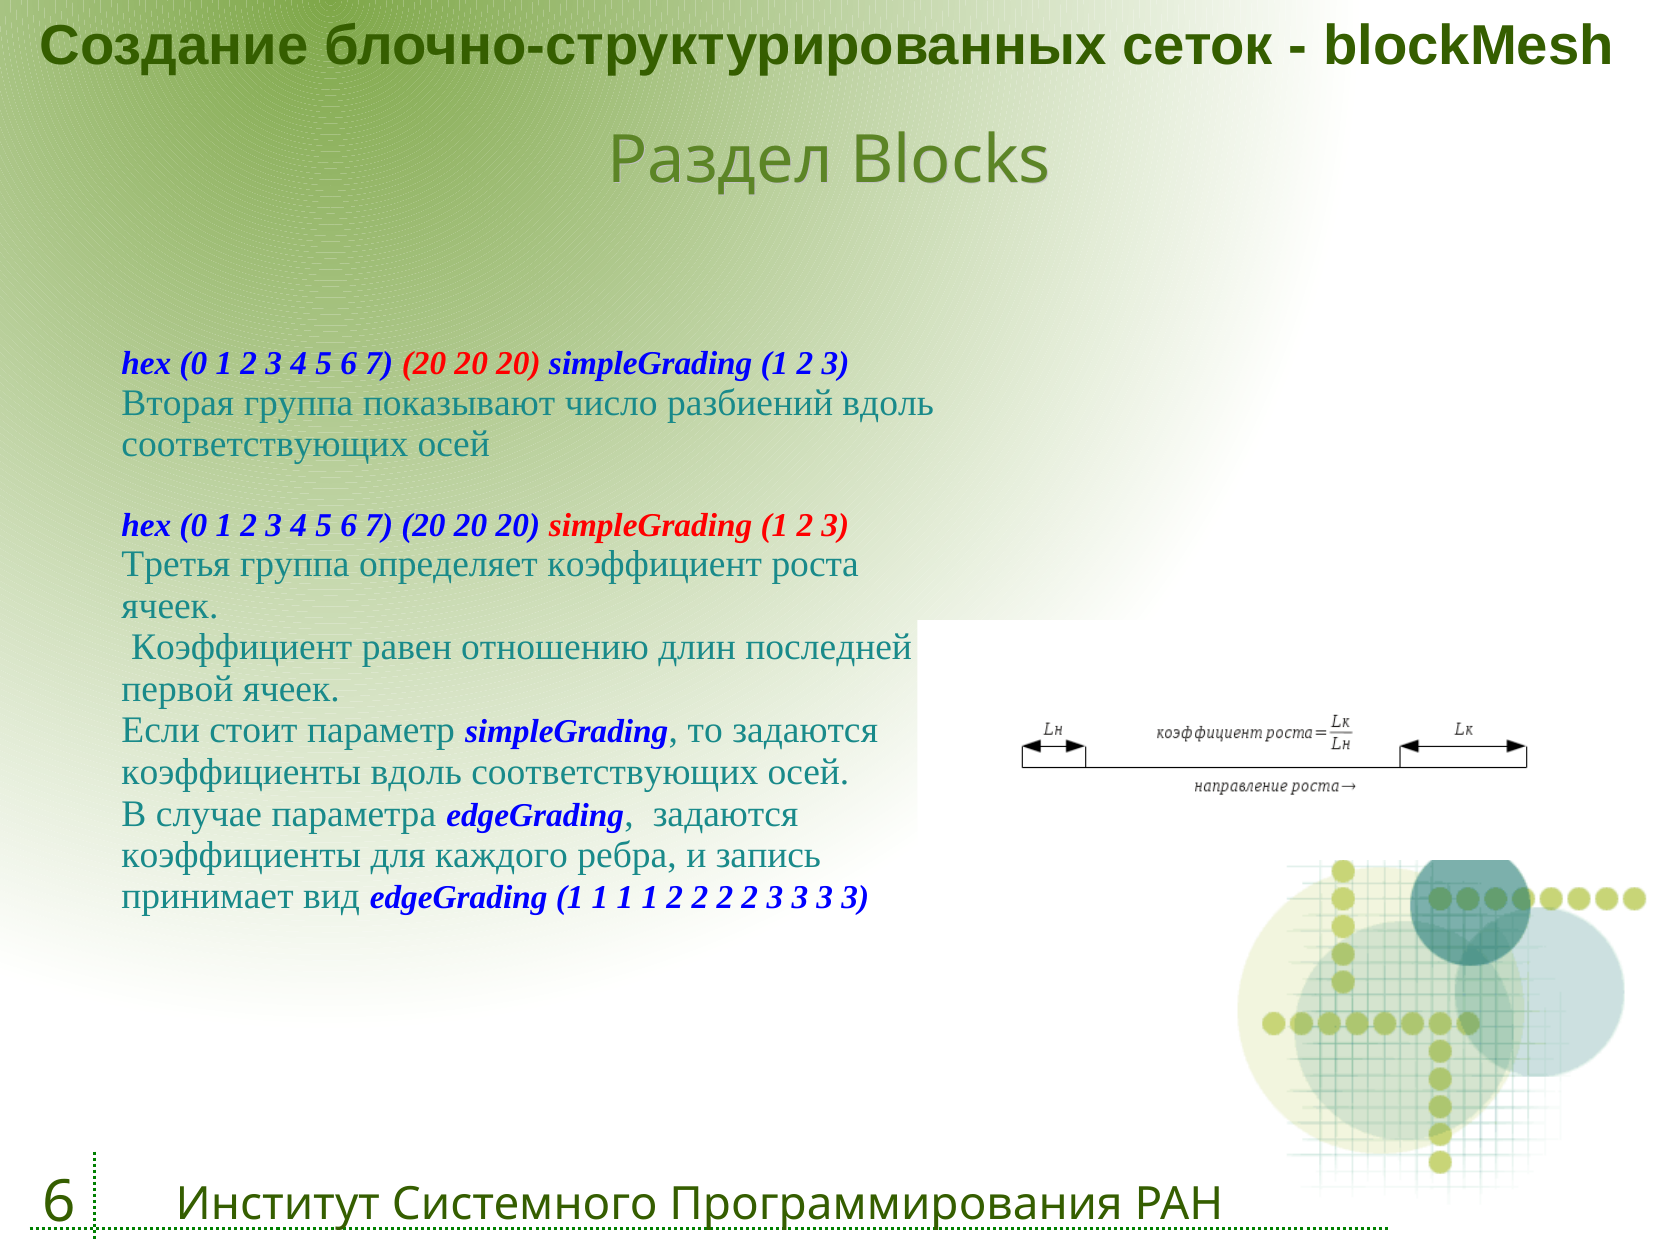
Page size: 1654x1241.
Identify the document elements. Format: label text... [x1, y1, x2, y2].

picture [917, 620, 1654, 1211]
title Раздел Bloсks [121, 102, 1534, 310]
list hex (0 1 2 3 4 5 6 7) (20 20 20) simpleGrading (1 2 3) Вторая группа показывают число разбиений вдоль соответствующих осей hex (0 1 2 3 4 5 6 7) (20 20 20) simpleGrading (1 2 3) Третья группа определяет коэффициент роста ячеек. Коэффициент равен отношению длин последней и первой ячеек. Если стоит параметр simpleGrading, то задаются коэффициенты вдоль соответствующих осей. В случае параметра edgeGrading, задаются коэффициенты для каждого ребра, и запись принимает вид edgeGrading (1 1 1 1 2 2 2 2 3 3 3 3) [121, 344, 945, 1127]
